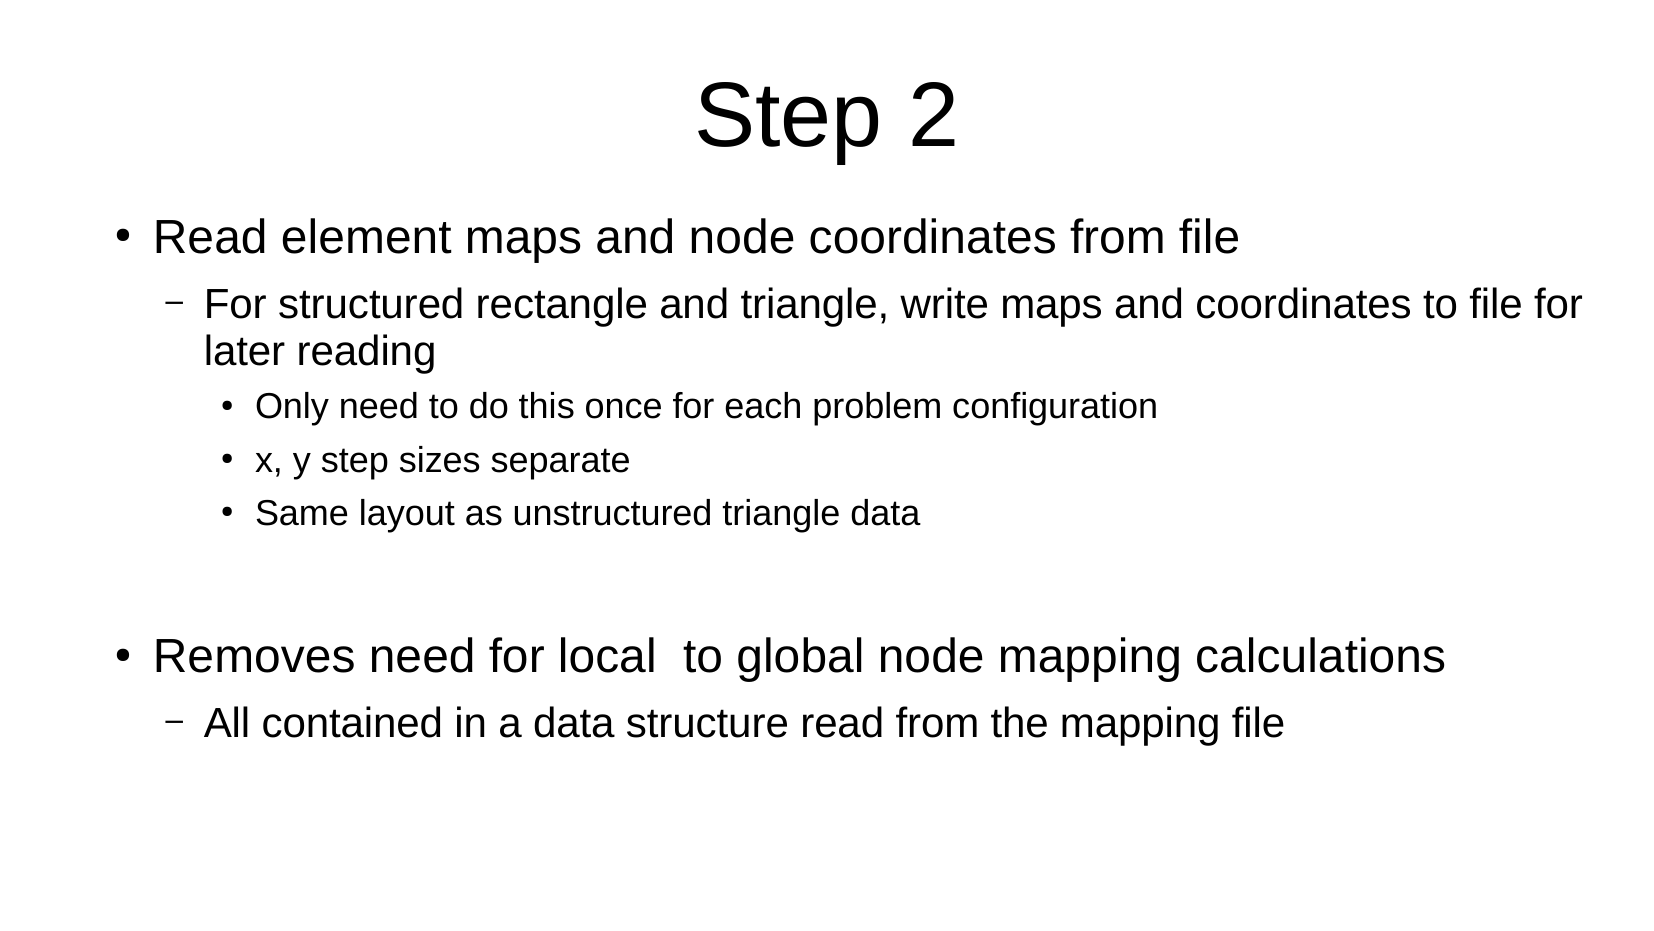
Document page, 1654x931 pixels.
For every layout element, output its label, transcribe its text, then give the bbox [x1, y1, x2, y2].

list Read element maps and node coordinates from file For structured rectangle and triangle, write maps and coordinates to file for later reading Only need to do this once for each problem configuration x, y step sizes separate Same layout as unstructured triangle data Removes need for local to global node mapping calculations All contained in a data structure read from the mapping file [101, 210, 1591, 750]
title Step 2 [82, 37, 1571, 193]
